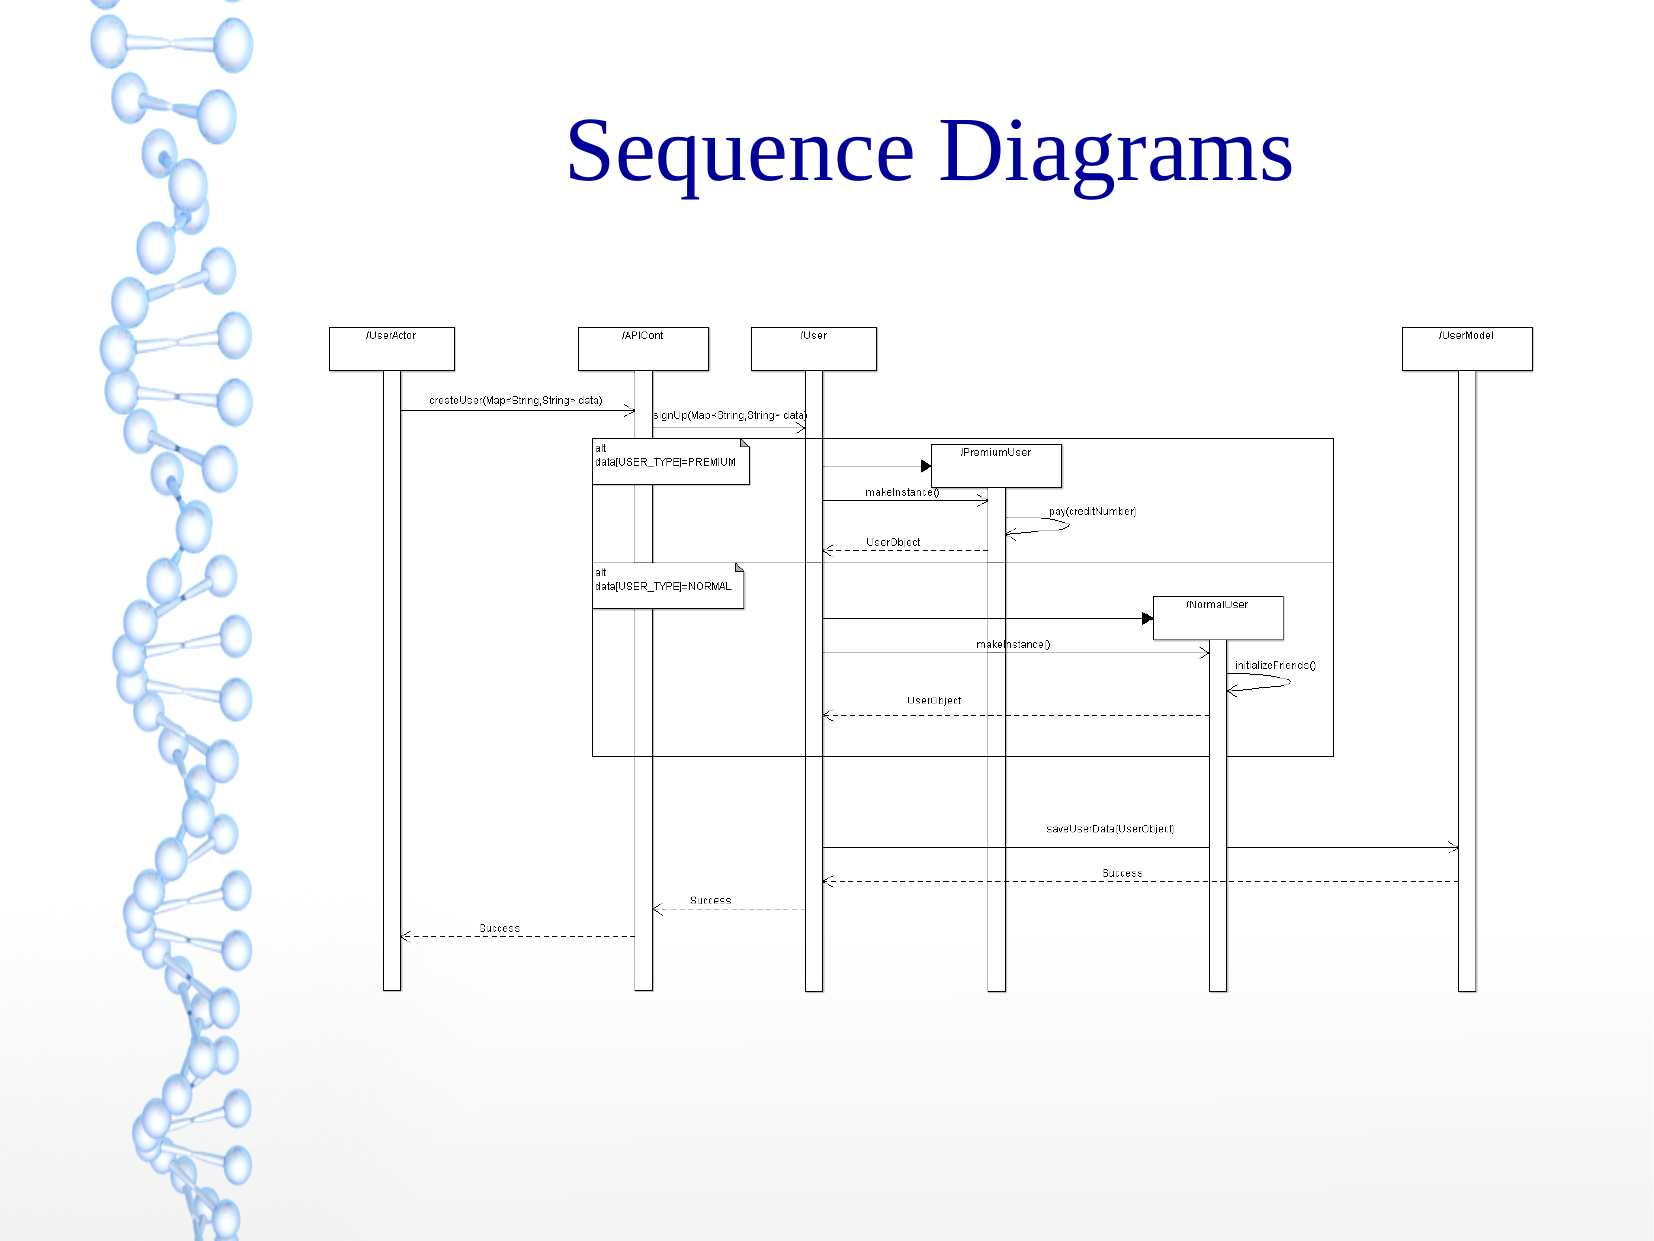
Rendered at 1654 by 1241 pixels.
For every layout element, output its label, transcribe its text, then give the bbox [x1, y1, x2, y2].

picture [0, 0, 1654, 1241]
title Sequence Diagrams [265, 47, 1595, 252]
